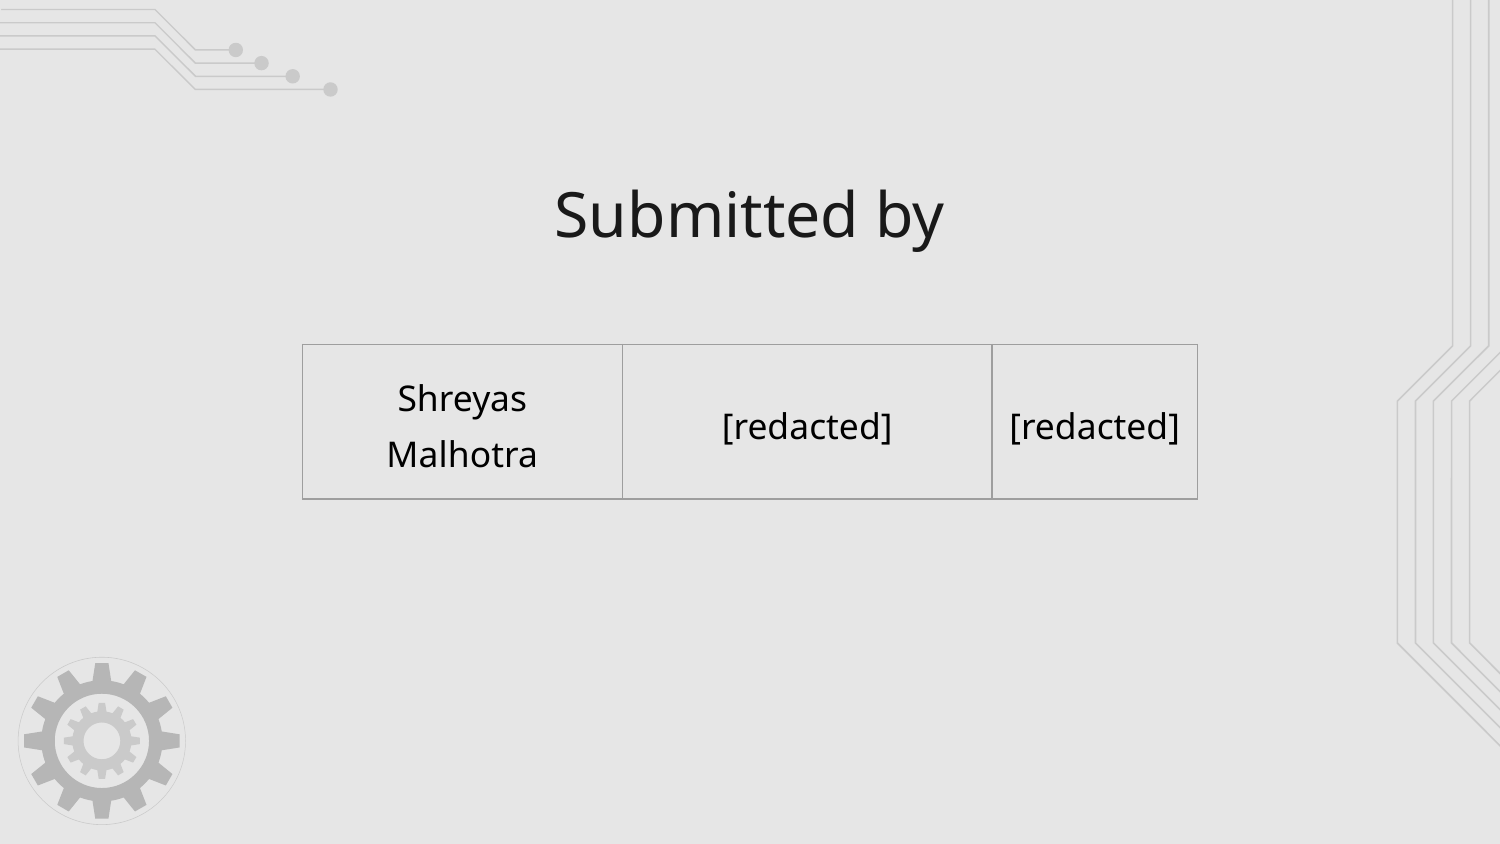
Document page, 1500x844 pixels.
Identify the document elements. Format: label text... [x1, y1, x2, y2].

table_header Shreyas Malhotra [303, 345, 622, 498]
table_header [redacted] [623, 345, 991, 498]
table_header [redacted] [993, 345, 1197, 498]
title Submitted by [413, 149, 1087, 265]
